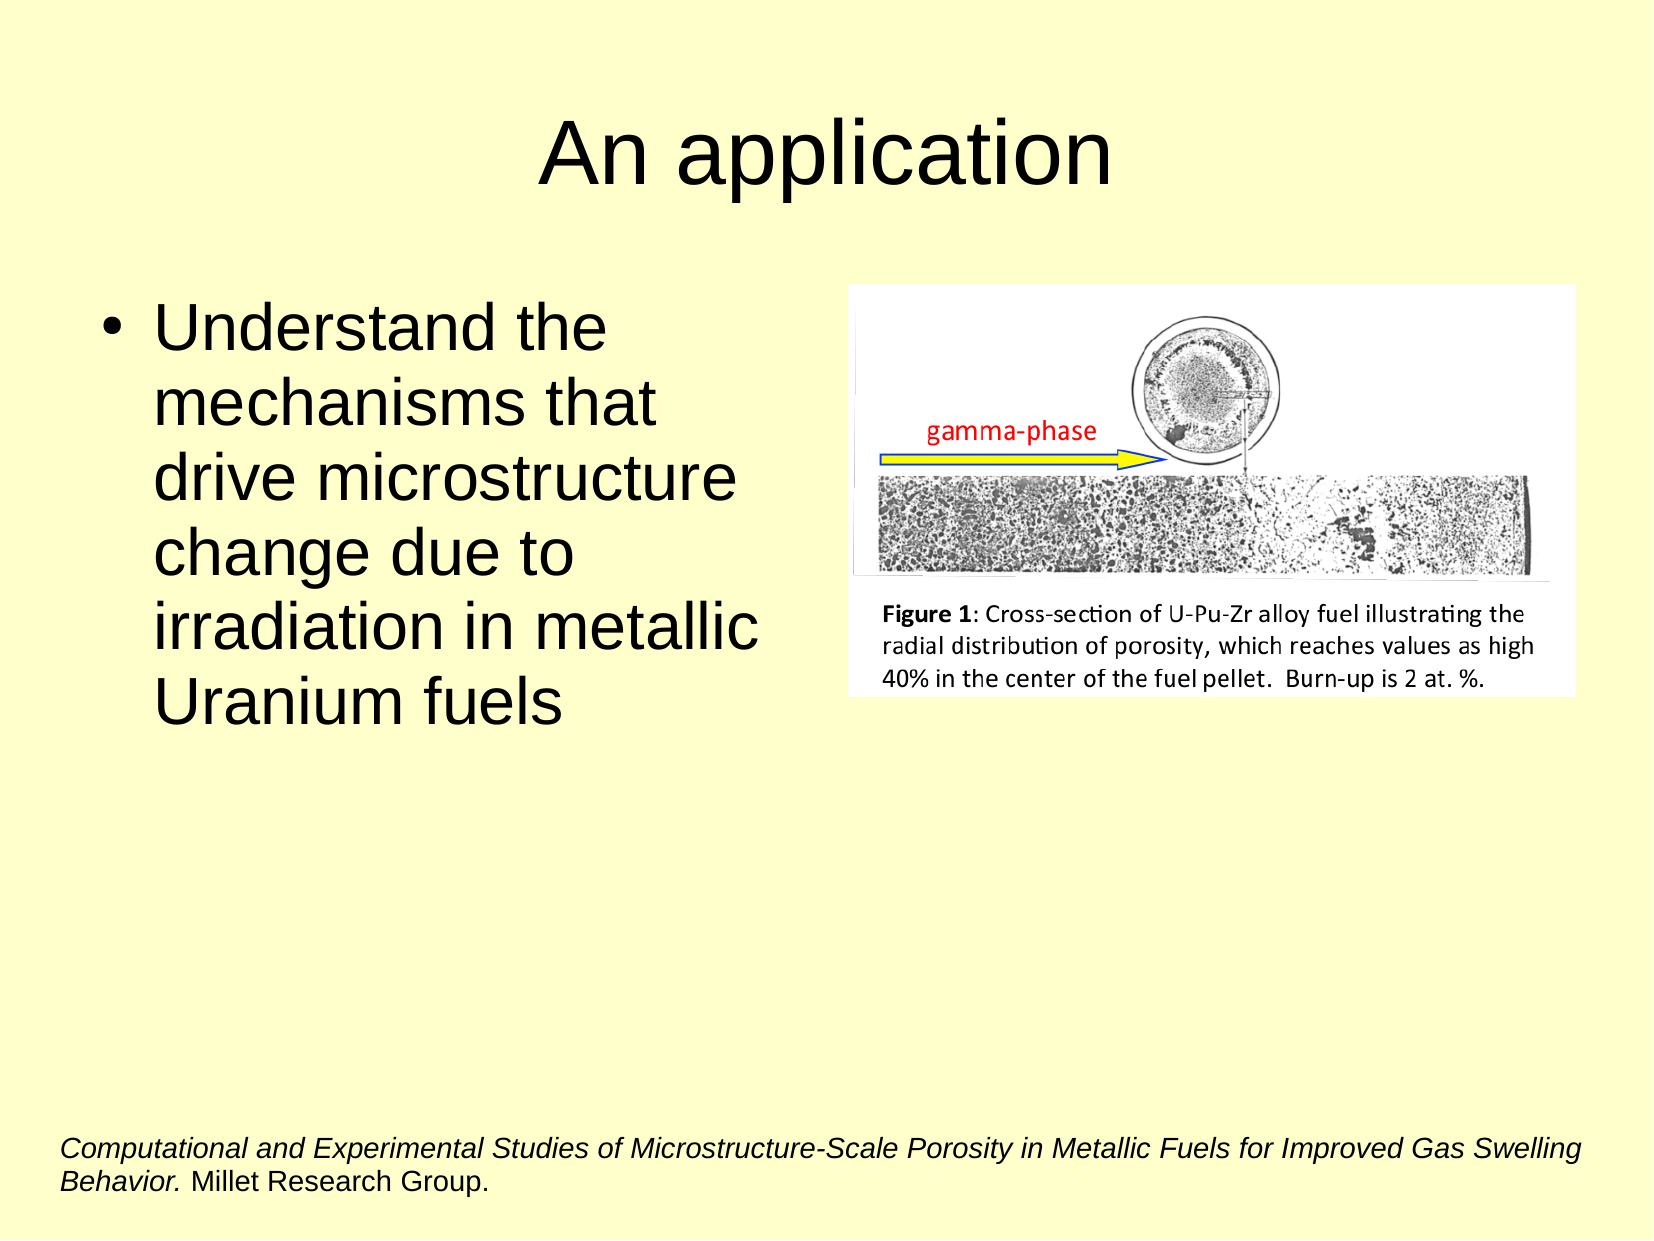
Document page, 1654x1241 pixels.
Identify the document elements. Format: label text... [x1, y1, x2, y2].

list Understand the mechanisms that drive microstructure change due to irradiation in metallic Uranium fuels [82, 290, 809, 1010]
title An application [82, 49, 1571, 257]
picture [848, 284, 1576, 697]
text_box Computational and Experimental Studies of Microstructure-Scale Porosity in Metallic Fuels for Improved Gas Swelling Behavior. Millet Research Group. [45, 1125, 1621, 1221]
